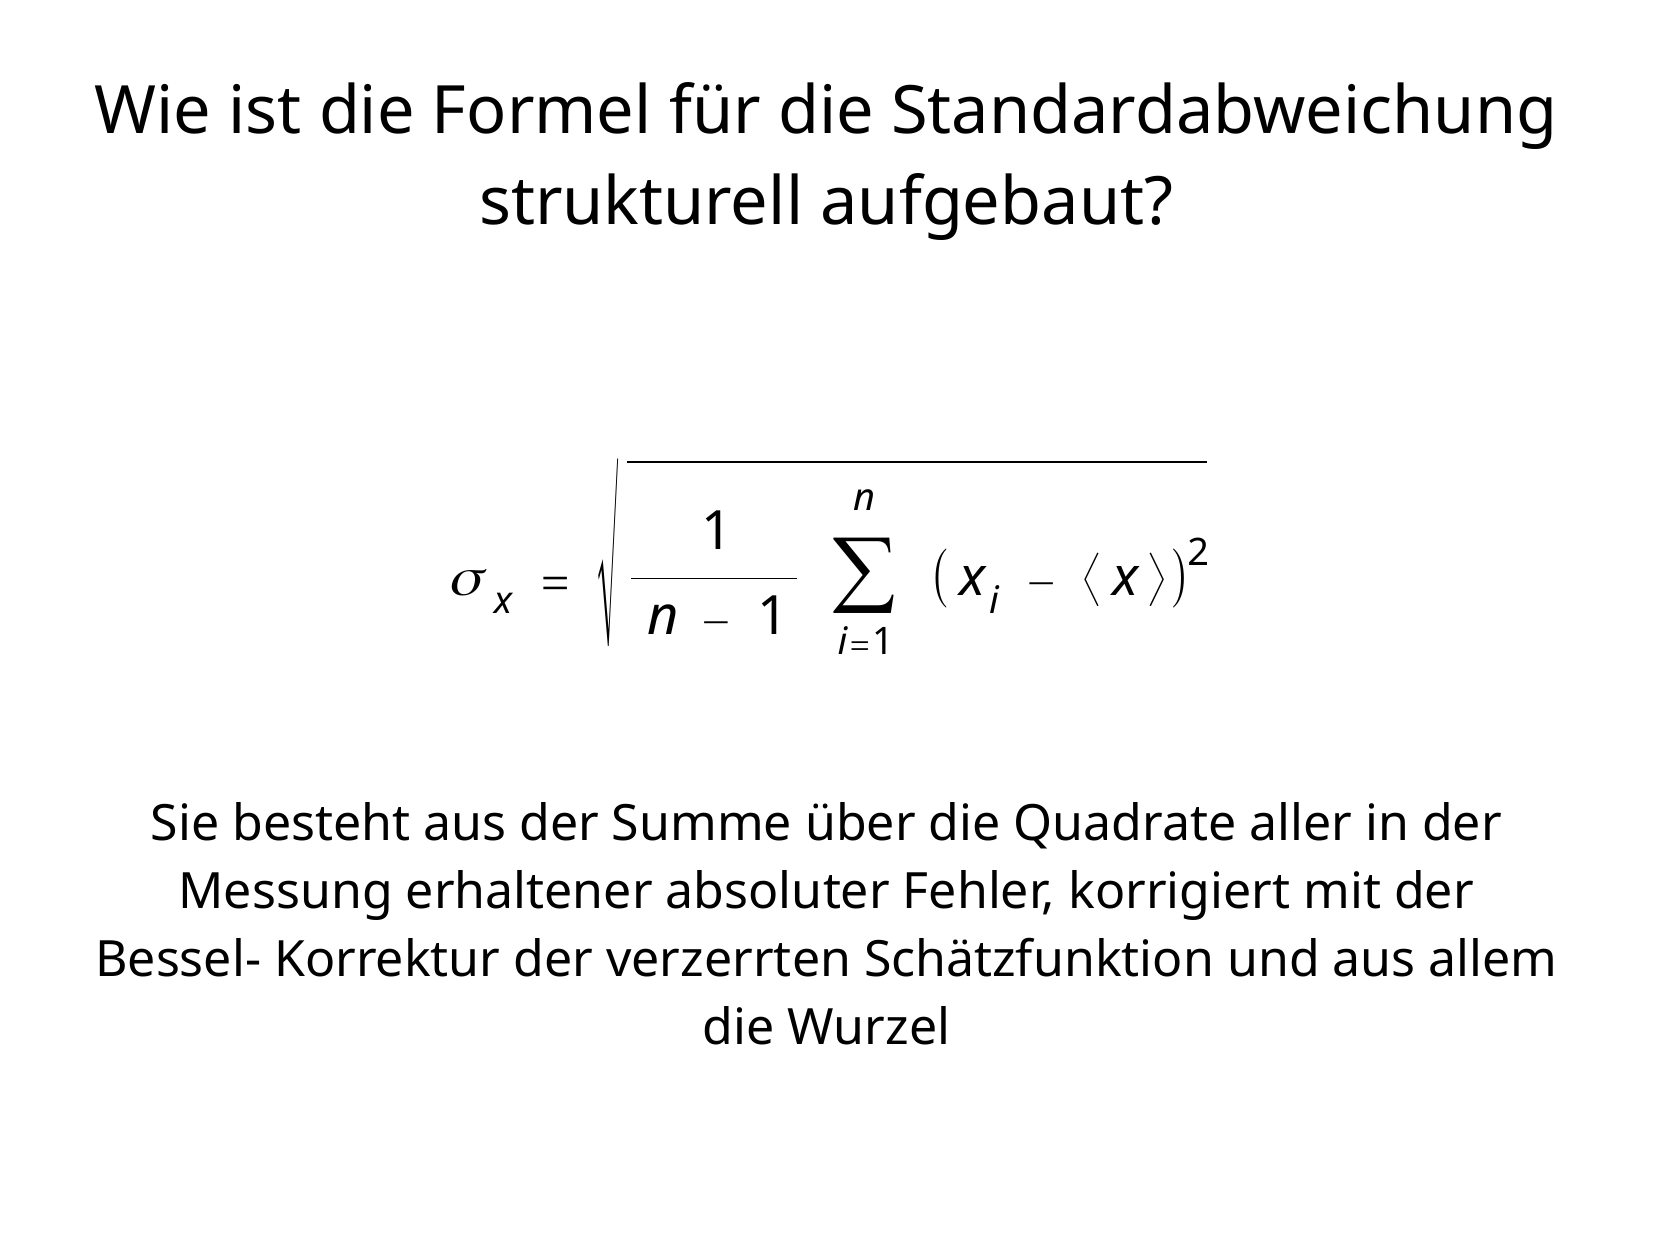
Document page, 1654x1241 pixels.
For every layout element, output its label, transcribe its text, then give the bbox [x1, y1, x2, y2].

chart [440, 457, 1213, 665]
title Wie ist die Formel für die Standardabweichung strukturell aufgebaut? [82, 49, 1571, 257]
subtitle Sie besteht aus der Summe über die Quadrate aller in der Messung erhaltener absoluter Fehler, korrigiert mit der Bessel‑ Korrektur der verzerrten Schätzfunktion und aus allem die Wurzel [82, 285, 1571, 1015]
